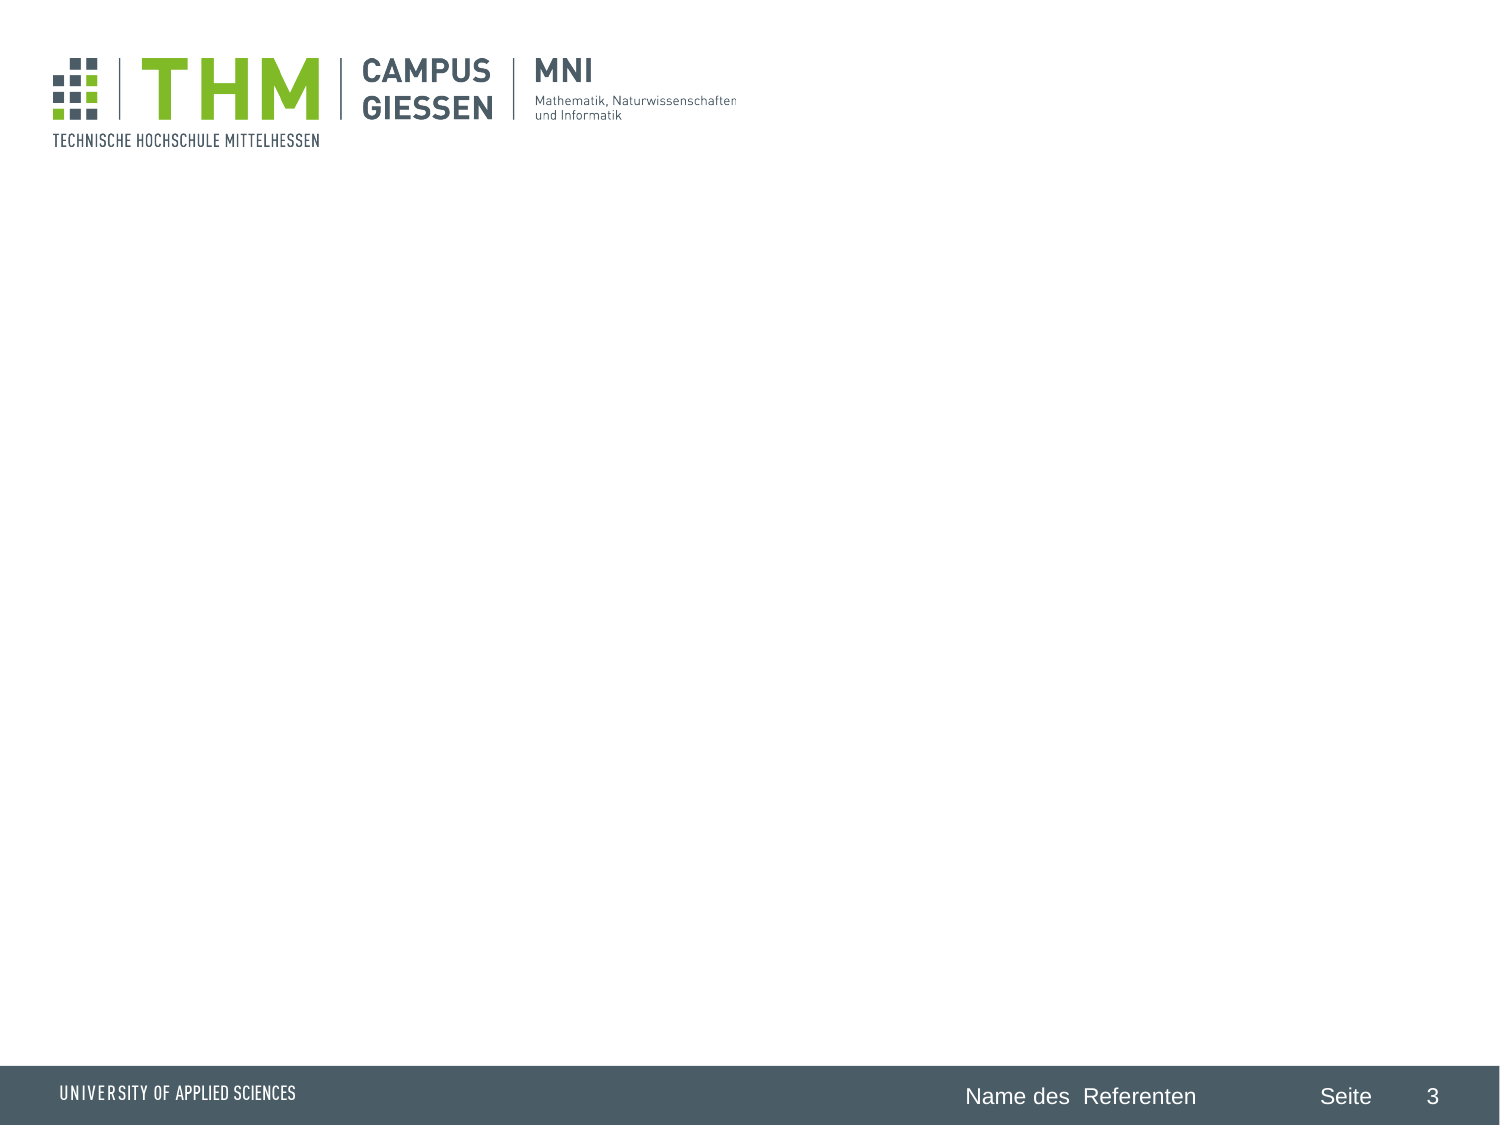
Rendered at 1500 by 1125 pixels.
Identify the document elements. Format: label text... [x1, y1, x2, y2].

picture [59, 1082, 296, 1104]
slide_number <number> [1376, 1073, 1455, 1118]
picture [53, 58, 736, 147]
